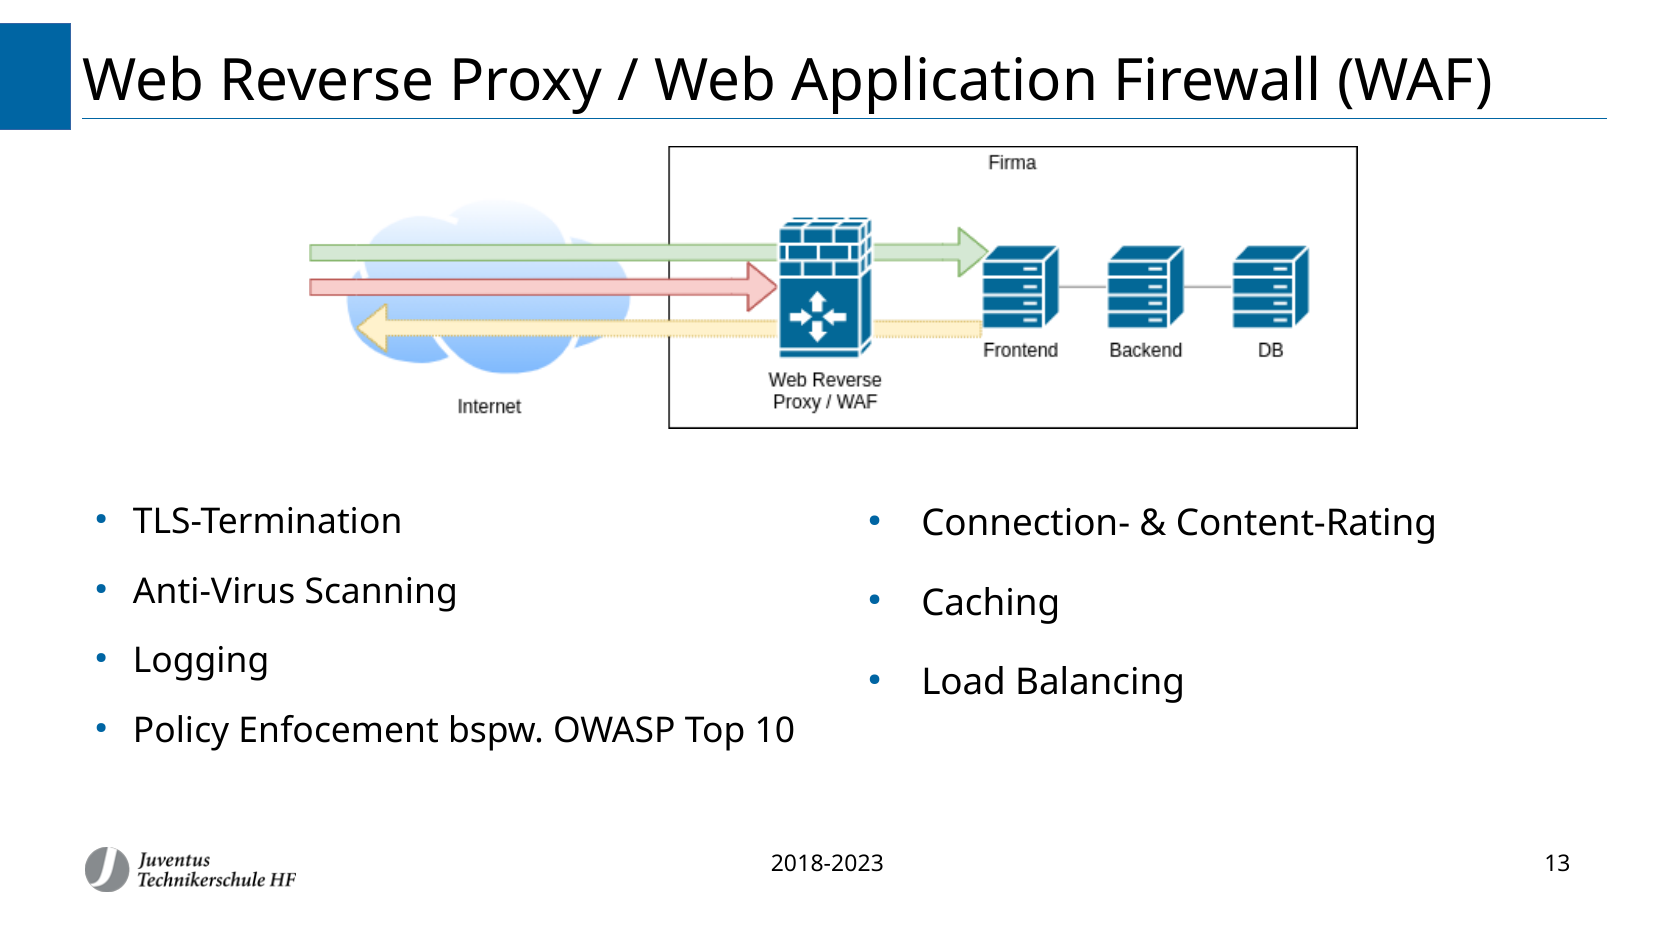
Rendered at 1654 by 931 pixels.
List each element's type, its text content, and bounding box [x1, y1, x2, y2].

title Web Reverse Proxy / Web Application Firewall (WAF) [82, 37, 1571, 119]
list Connection- & Content-Rating Caching Load Balancing [850, 496, 1571, 758]
picture [85, 847, 296, 892]
picture [309, 146, 1358, 429]
list TLS-Termination Anti-Virus Scanning Logging Policy Enfocement bspw. OWASP Top 10 [82, 496, 804, 758]
